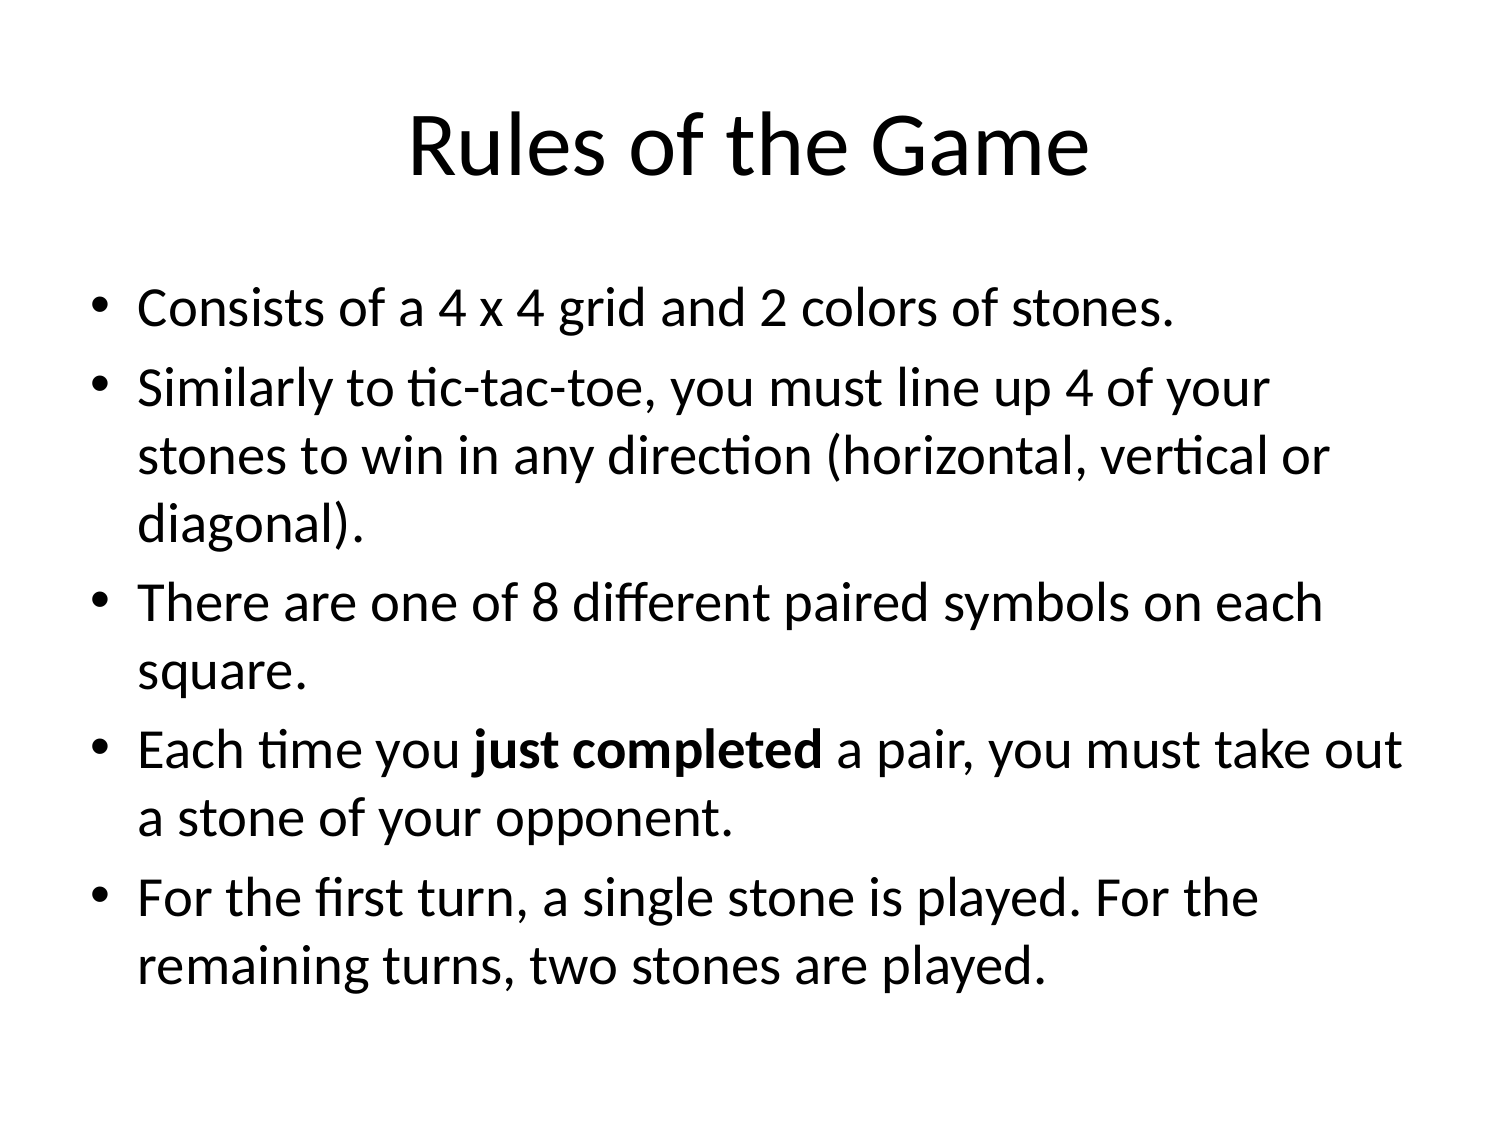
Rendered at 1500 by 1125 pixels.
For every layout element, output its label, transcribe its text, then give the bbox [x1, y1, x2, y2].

title Rules of the Game [75, 45, 1425, 233]
list Consists of a 4 x 4 grid and 2 colors of stones. Similarly to tic-tac-toe, you must line up 4 of your stones to win in any direction (horizontal, vertical or diagonal). There are one of 8 different paired symbols on each square. Each time you just completed a pair, you must take out a stone of your opponent. For the first turn, a single stone is played. For the remaining turns, two stones are played. [75, 262, 1425, 1005]
